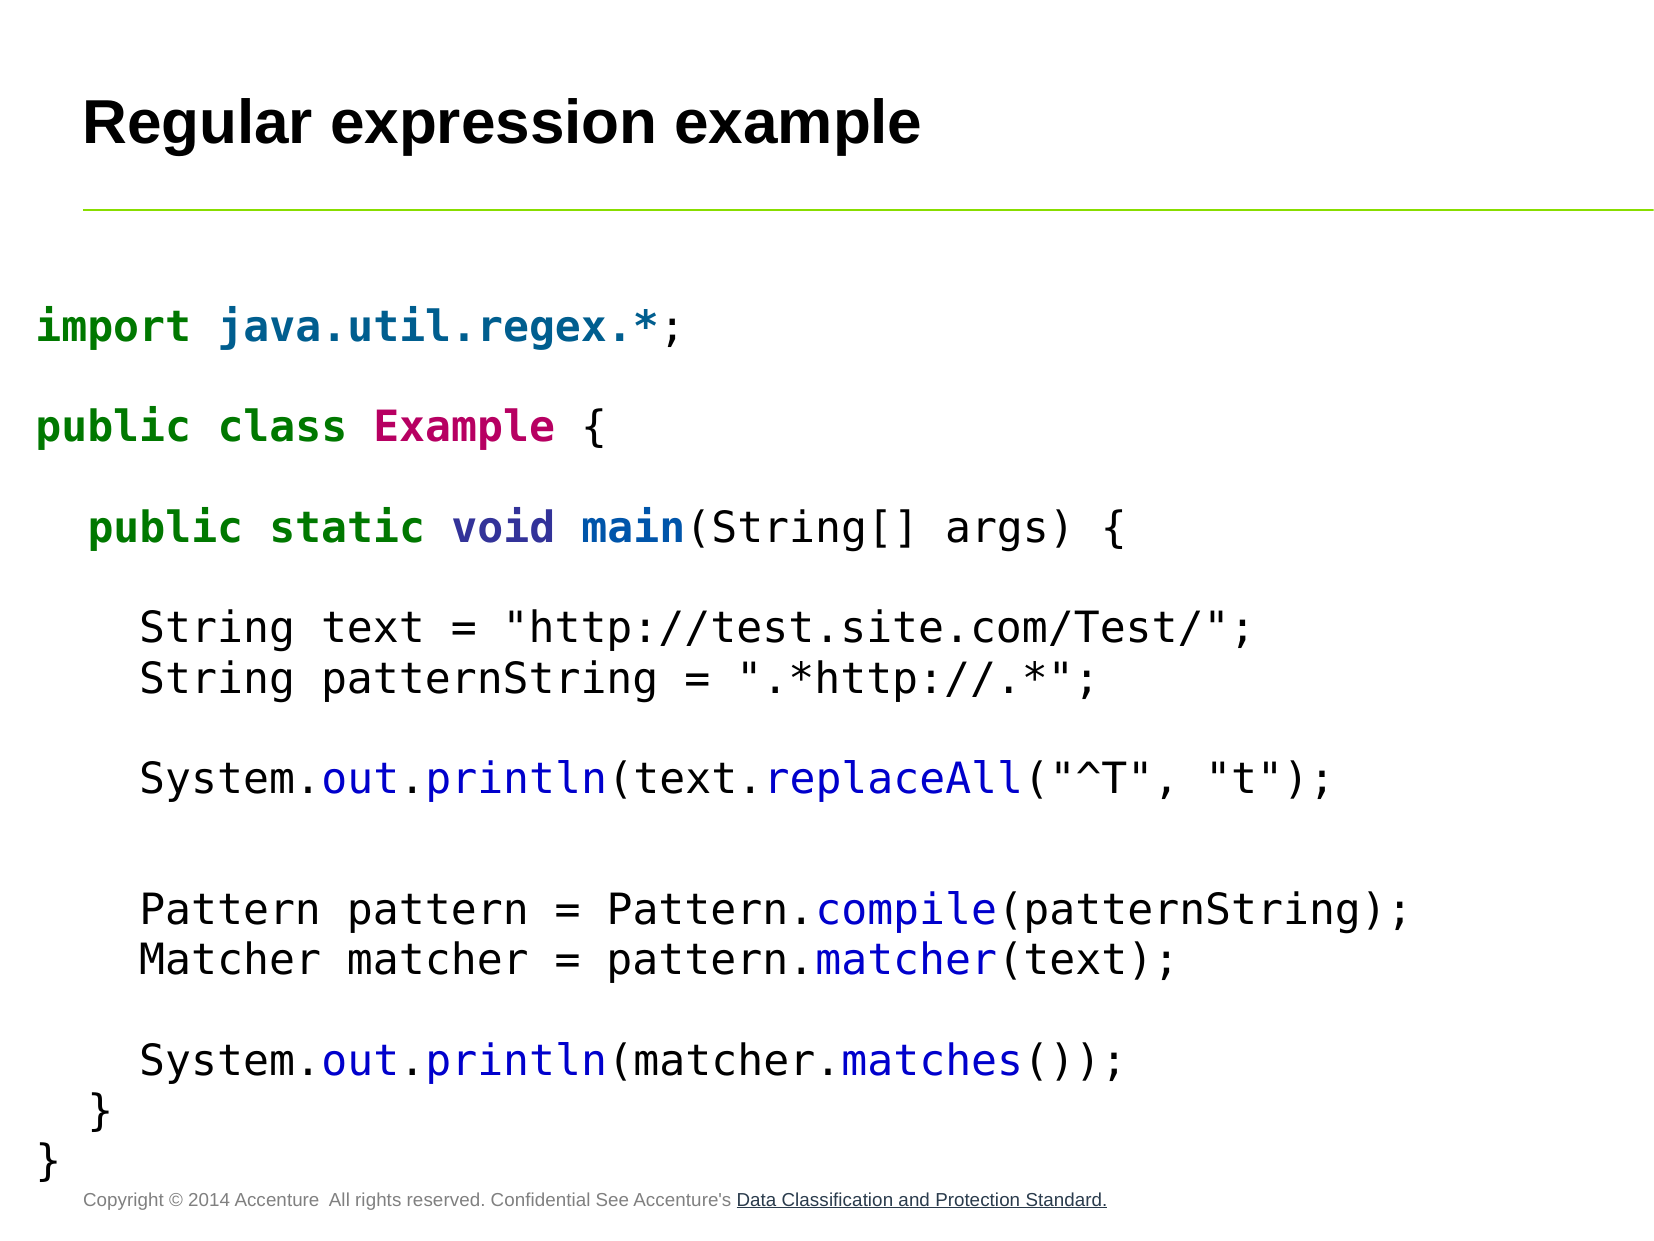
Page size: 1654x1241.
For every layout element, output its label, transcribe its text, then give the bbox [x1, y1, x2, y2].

list import java.util.regex.*; public class Example { public static void main(String[] args) { String text = "http://test.site.com/Test/"; String patternString = ".*http://.*"; System.out.println(text.replaceAll("^T", "t"); Pattern pattern = Pattern.compile(patternString); Matcher matcher = pattern.matcher(text); System.out.println(matcher.matches()); } } [35, 200, 1607, 1193]
title Regular expression example [82, 49, 1571, 196]
